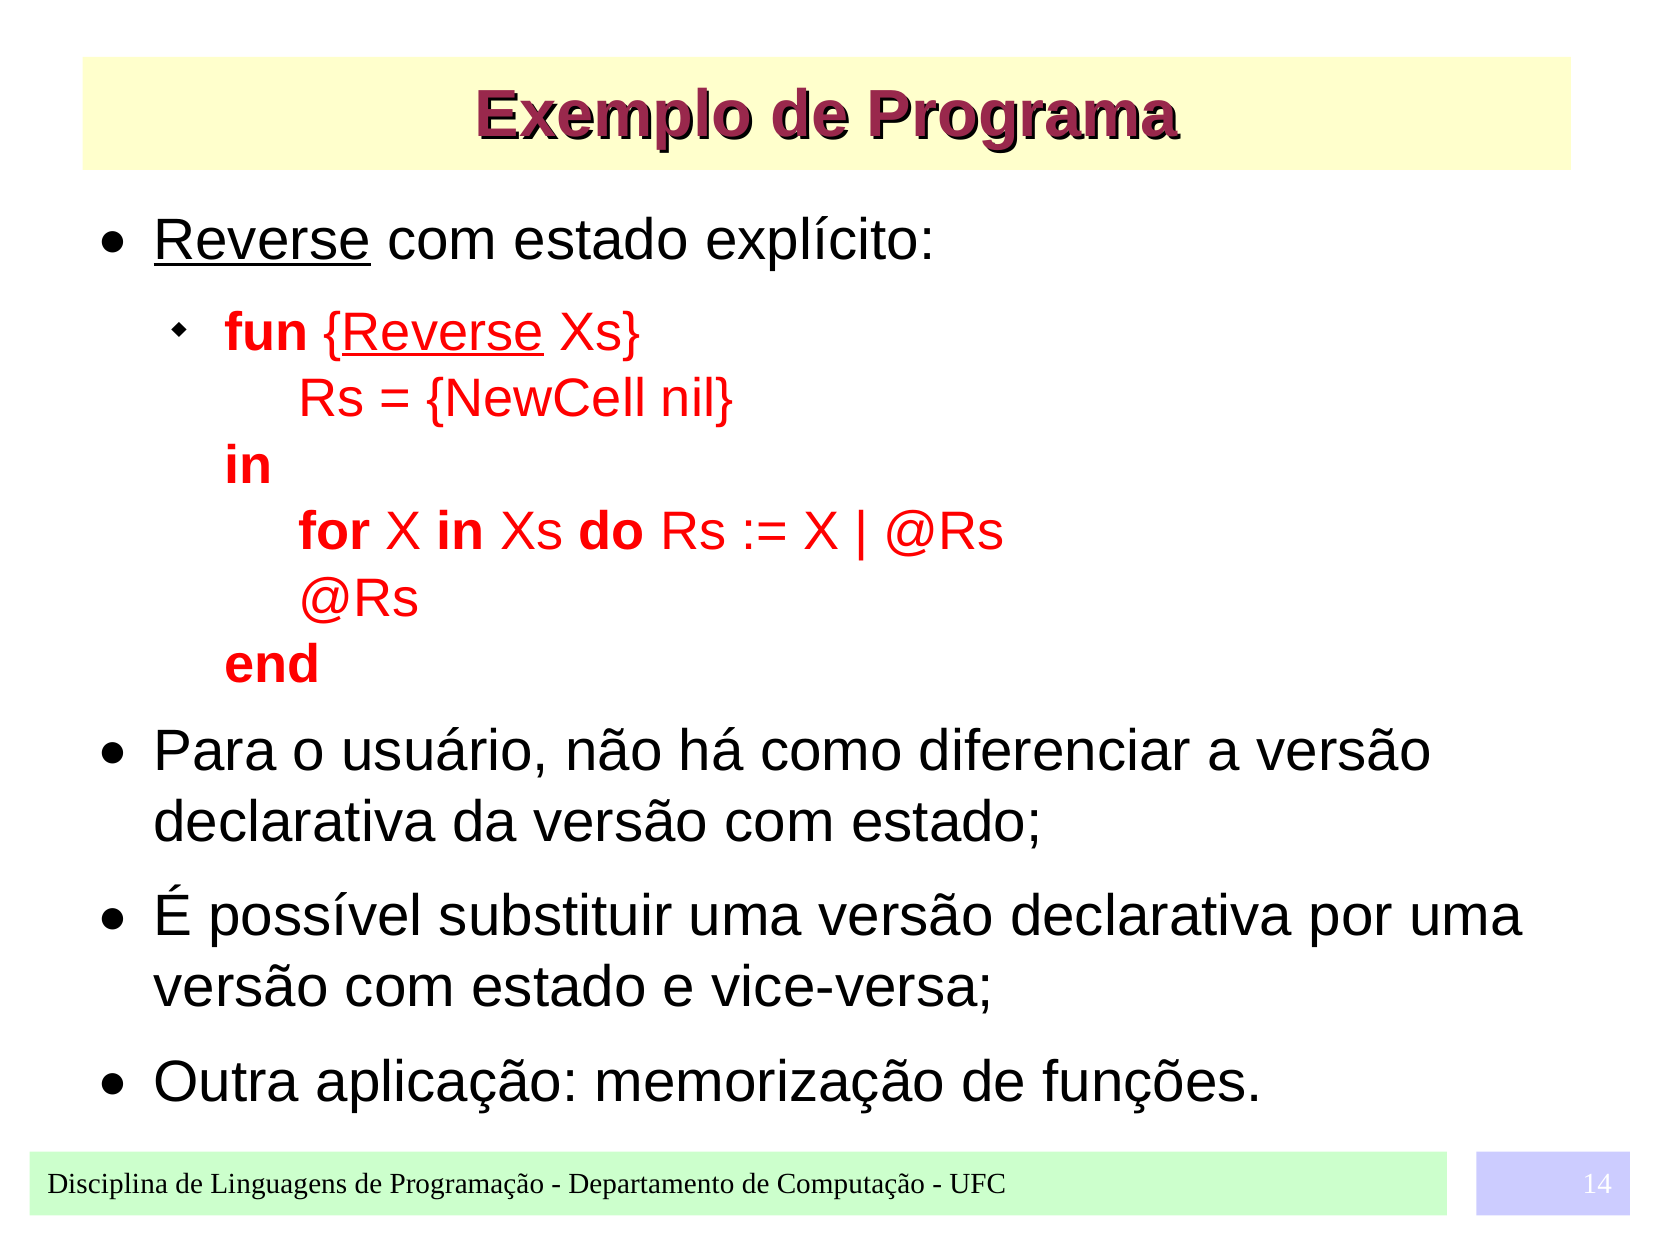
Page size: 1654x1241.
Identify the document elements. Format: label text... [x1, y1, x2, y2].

list Reverse com estado explícito: fun {Reverse Xs} Rs = {NewCell nil} in for X in Xs do Rs := X | @Rs @Rs end Para o usuário, não há como diferenciar a versão declarativa da versão com estado; É possível substituir uma versão declarativa por uma versão com estado e vice-versa; Outra aplicação: memorização de funções. [82, 206, 1571, 1137]
title Exemplo de Programa [82, 56, 1571, 170]
